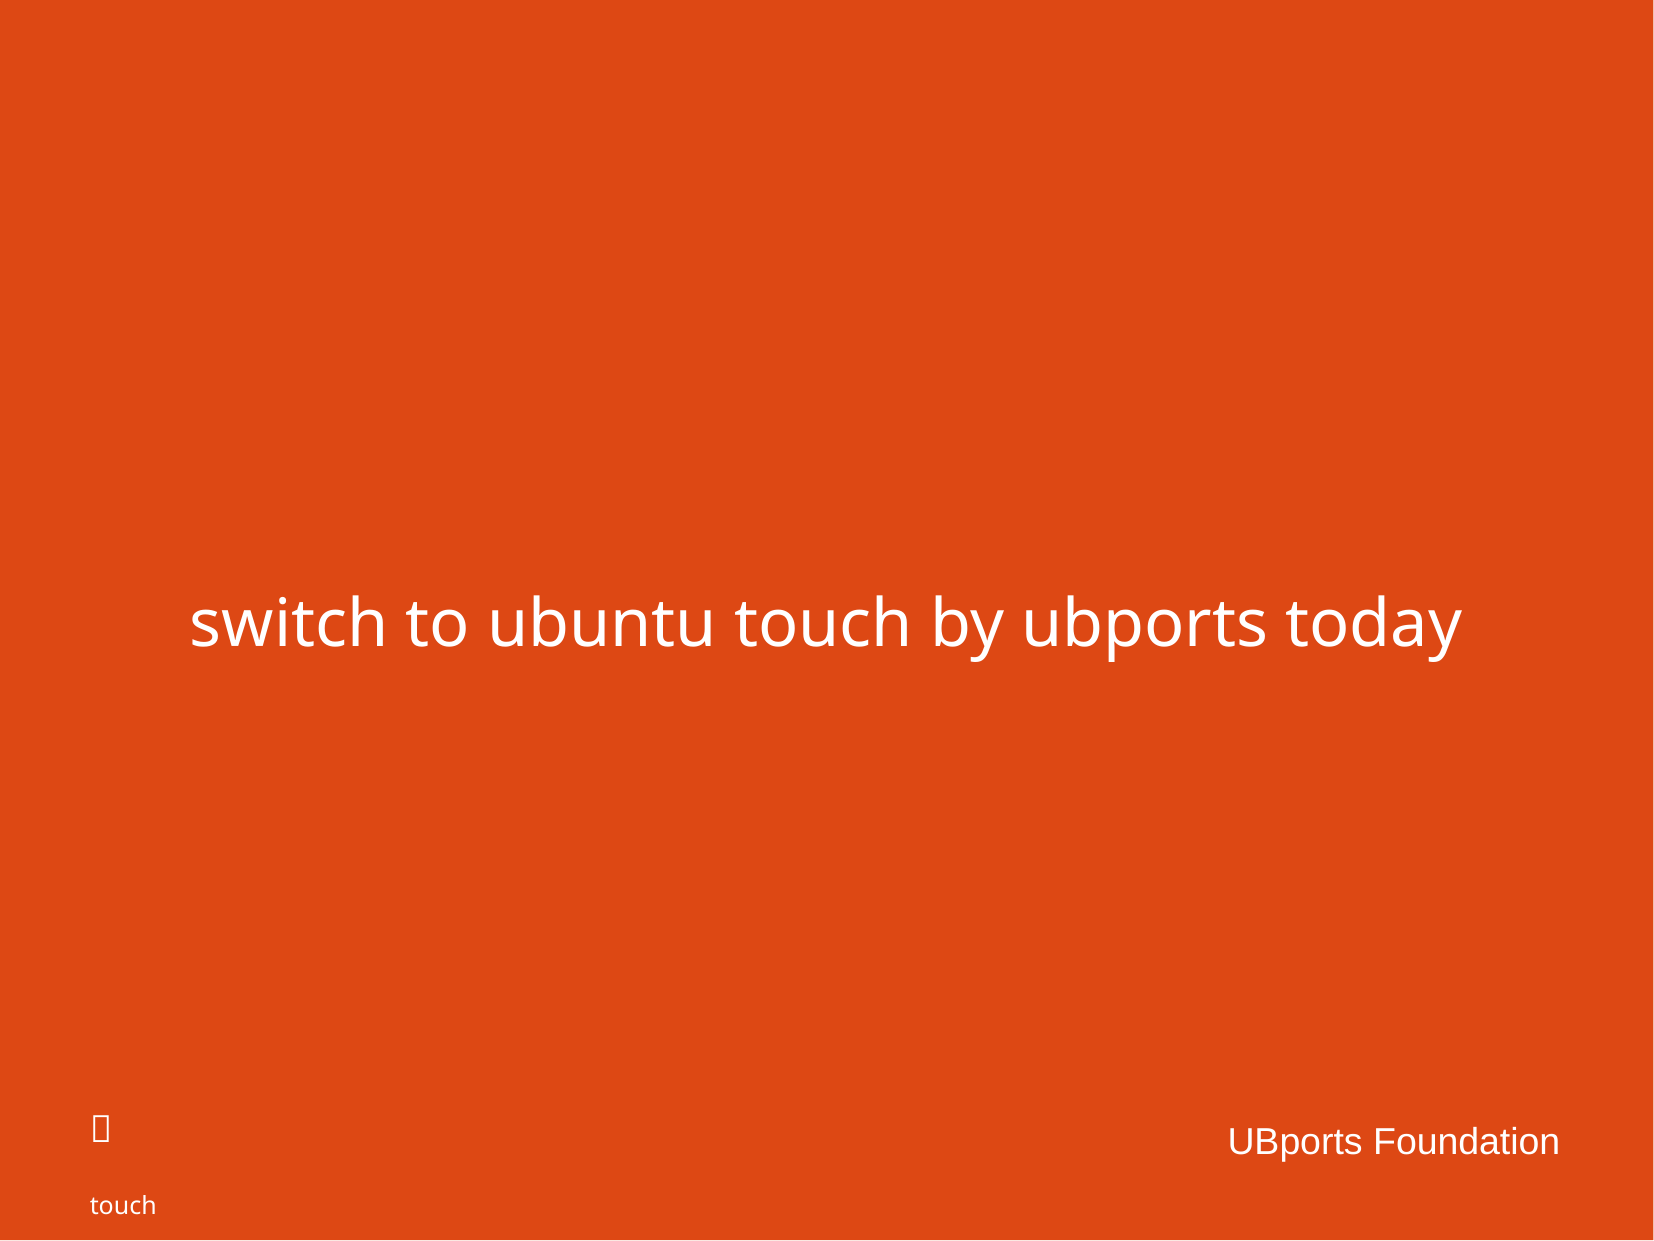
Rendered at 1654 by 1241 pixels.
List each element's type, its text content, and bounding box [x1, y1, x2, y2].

subtitle switch to ubuntu touch by ubports today [82, 569, 1571, 671]
